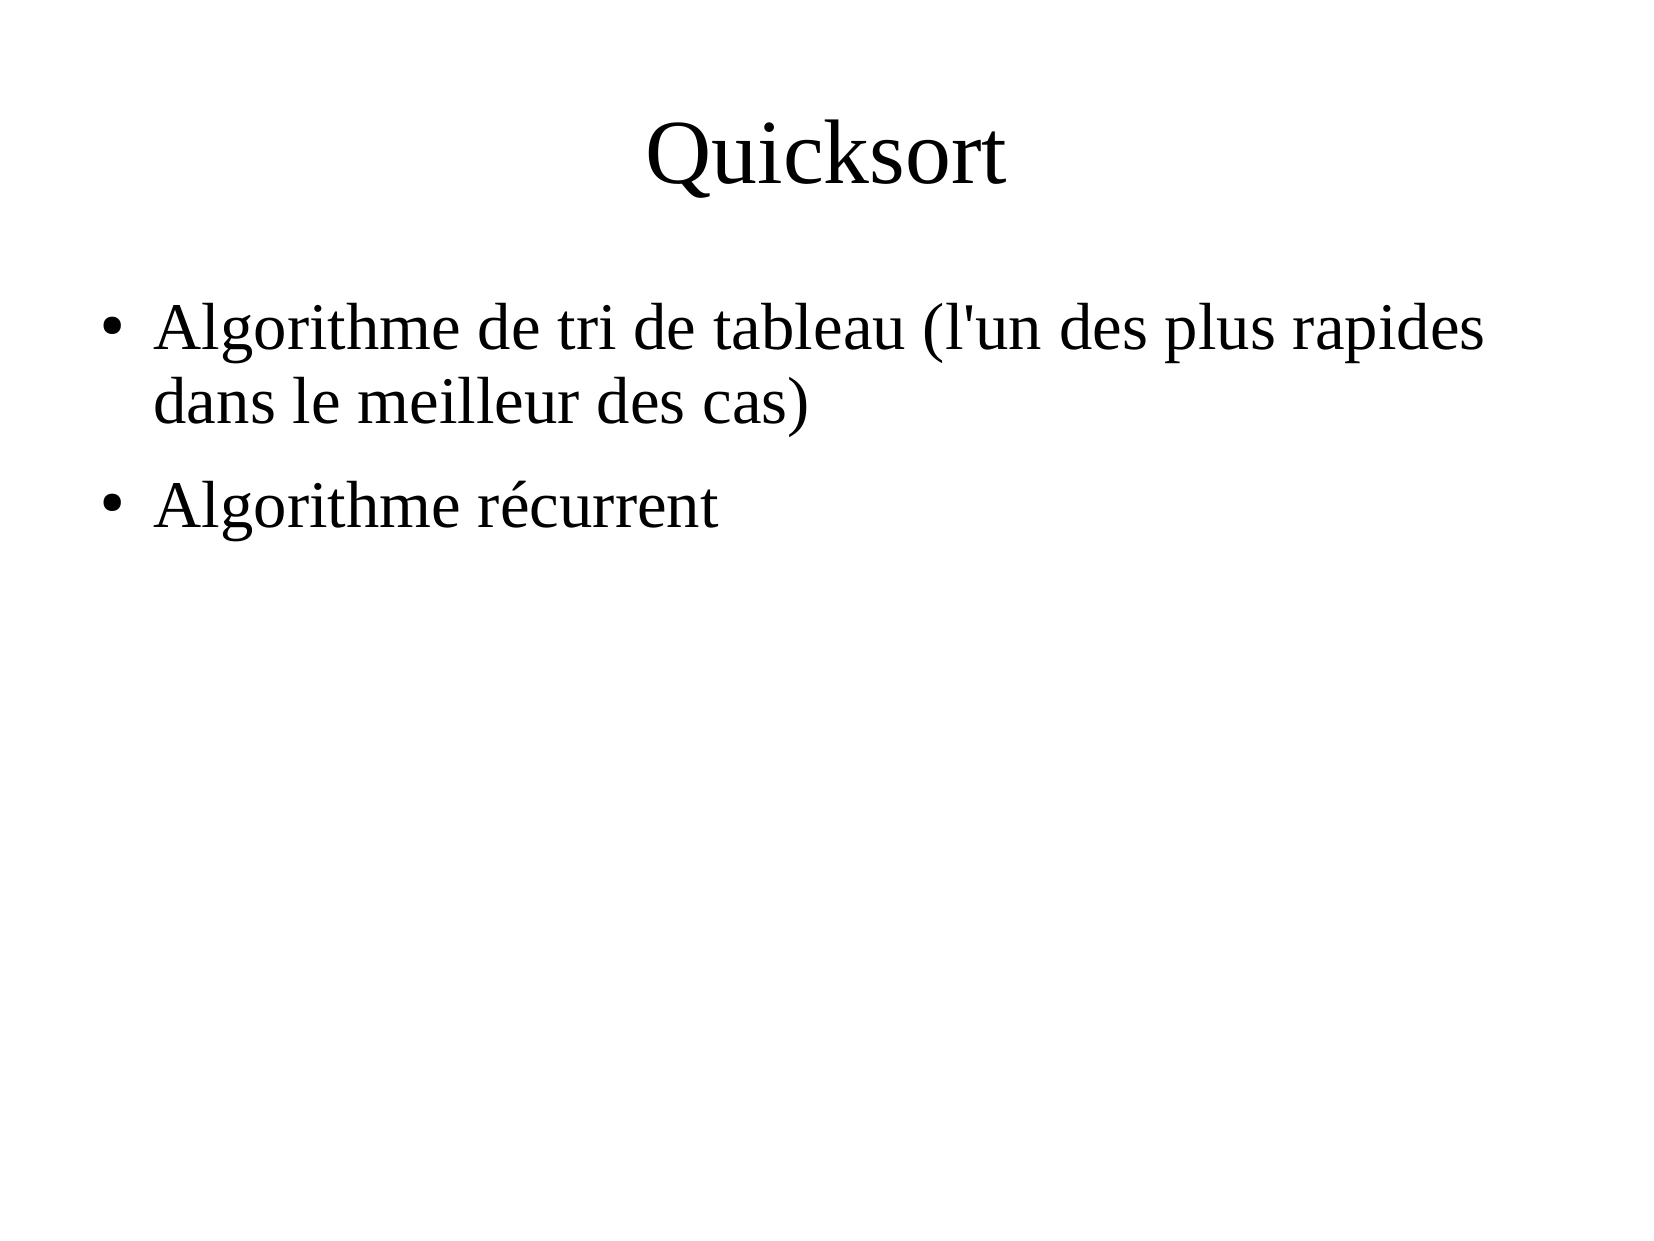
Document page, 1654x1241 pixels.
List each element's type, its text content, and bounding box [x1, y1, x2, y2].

title Quicksort [82, 49, 1571, 257]
list Algorithme de tri de tableau (l'un des plus rapides dans le meilleur des cas) Algorithme récurrent [82, 290, 1571, 1010]
